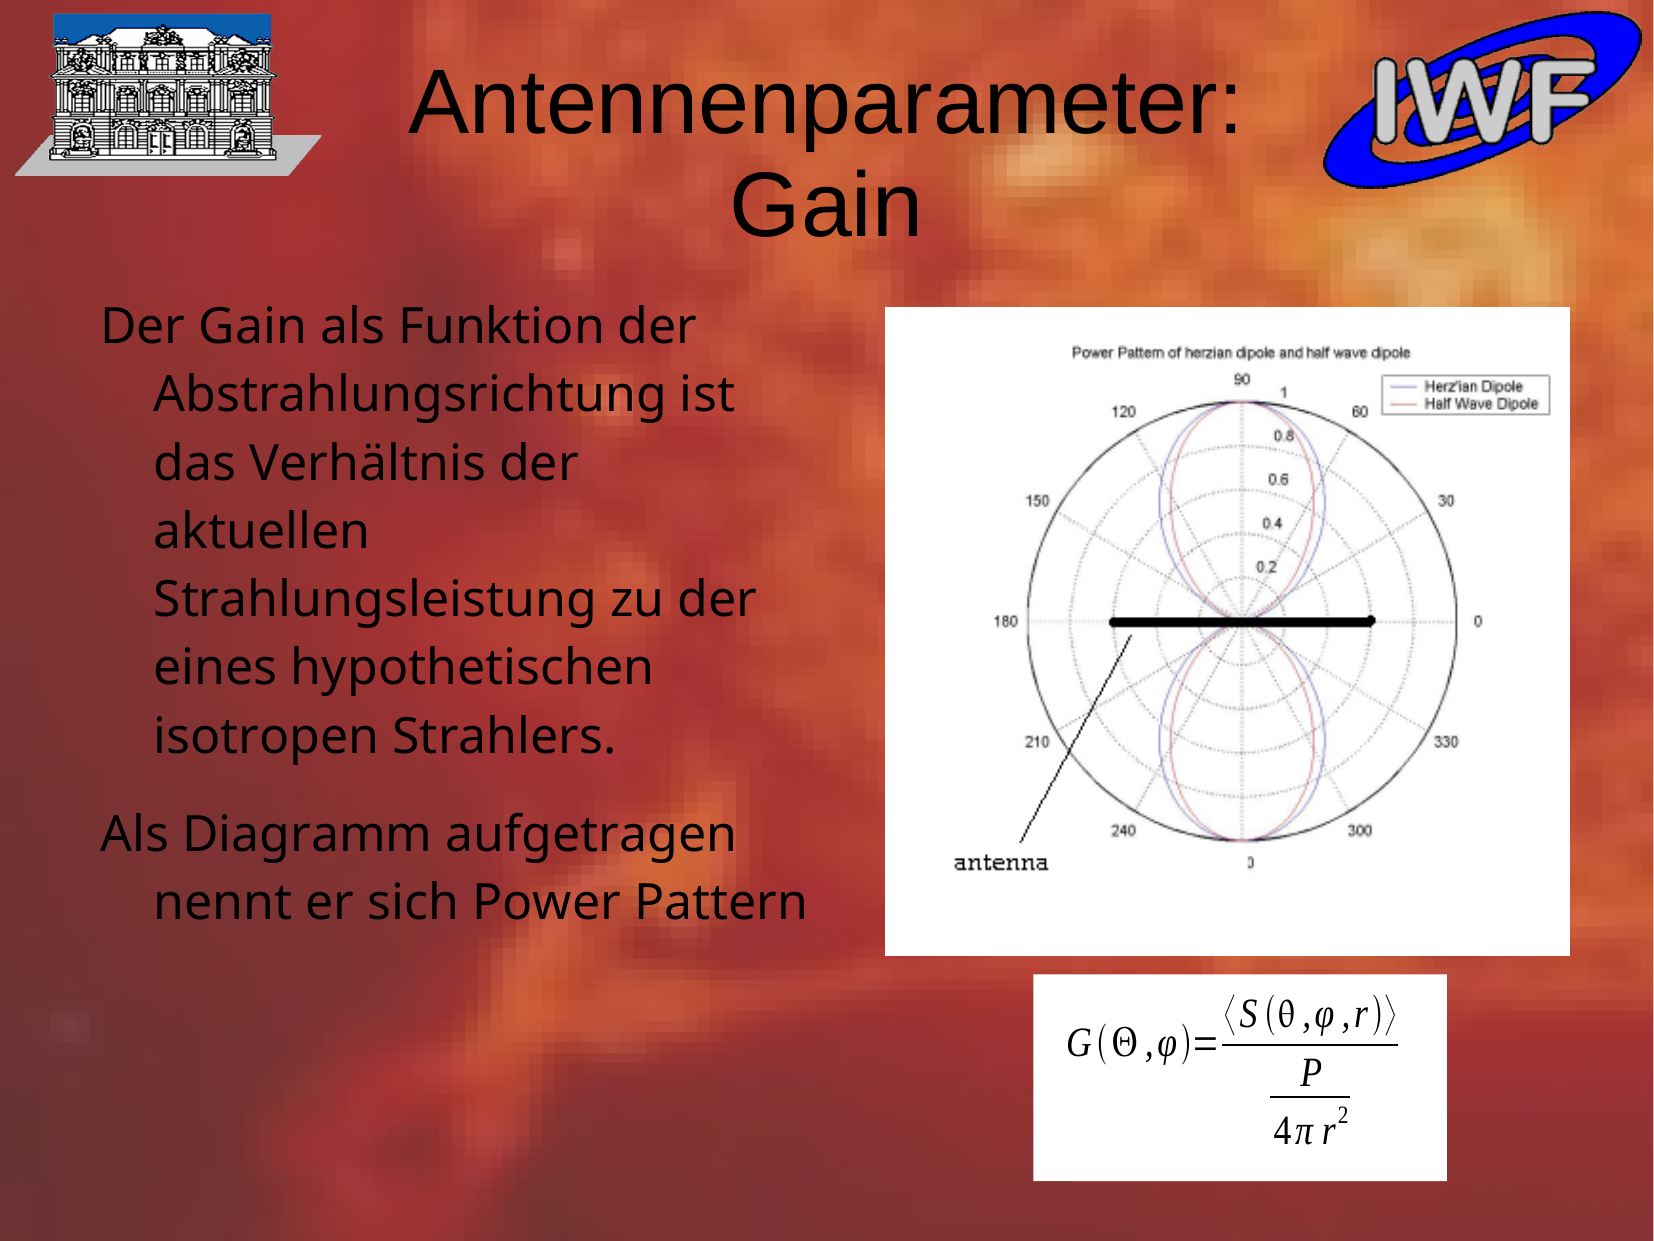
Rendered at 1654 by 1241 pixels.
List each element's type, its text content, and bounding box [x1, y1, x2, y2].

text_box [1033, 974, 1447, 1182]
picture [0, 0, 1654, 1241]
list Der Gain als Funktion der Abstrahlungsrichtung ist das Verhältnis der aktuellen Strahlungsleistung zu der eines hypothetischen isotropen Strahlers. Als Diagramm aufgetragen nennt er sich Power Pattern [82, 290, 809, 1109]
chart [1057, 990, 1409, 1155]
title Antennenparameter: Gain [82, 49, 1571, 257]
